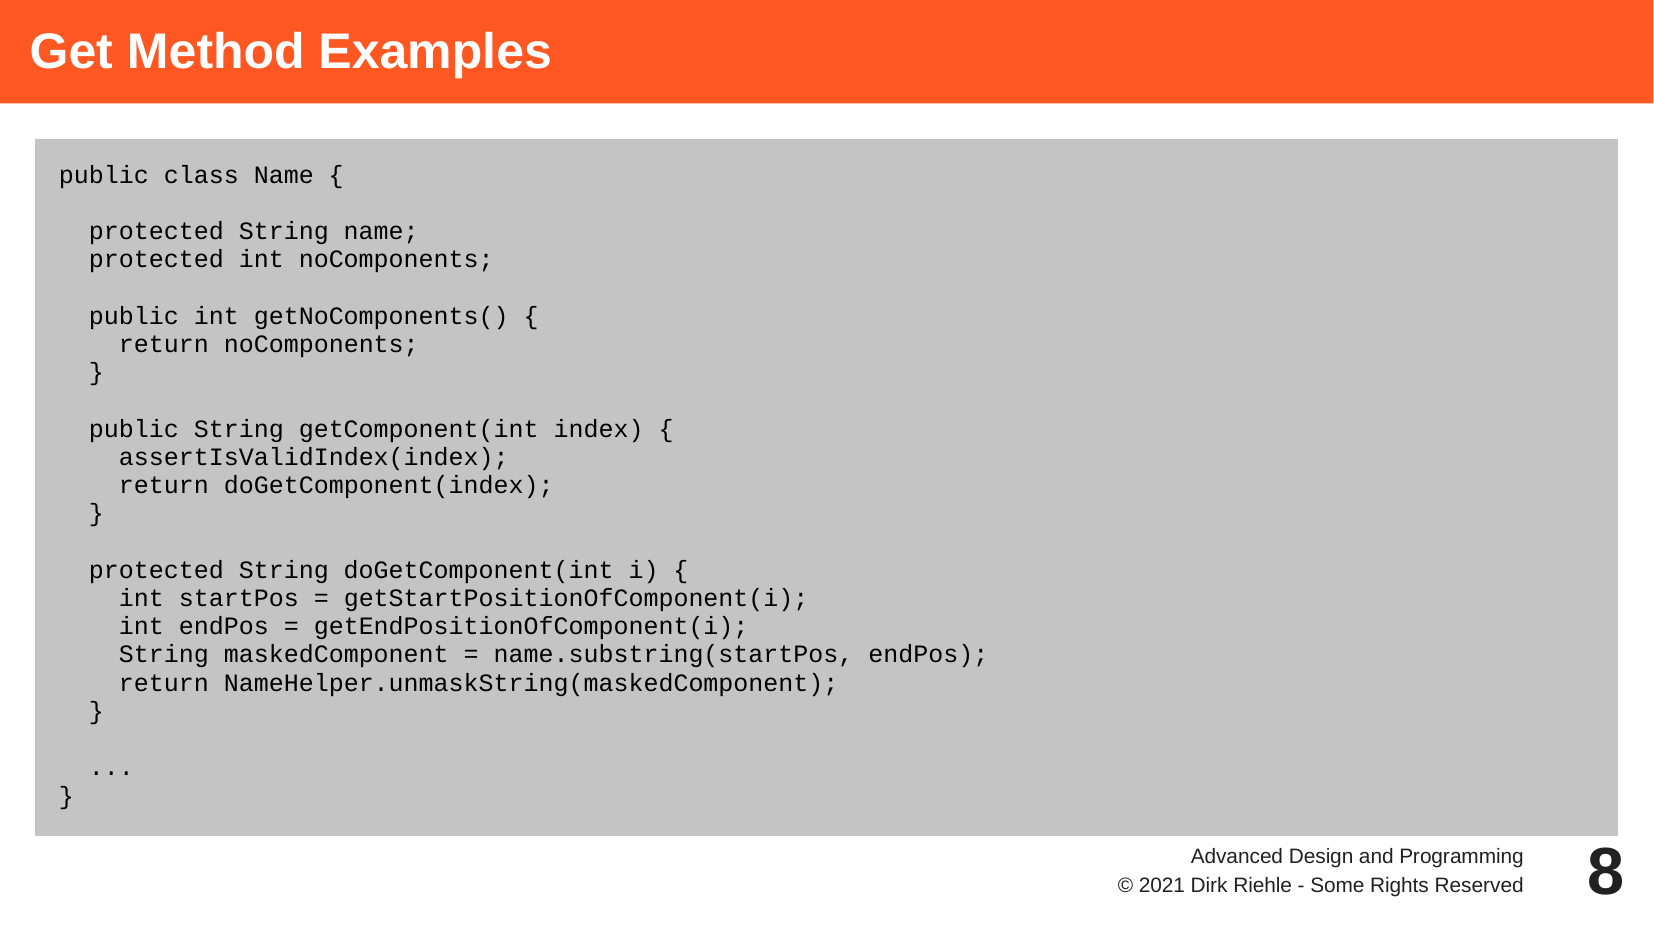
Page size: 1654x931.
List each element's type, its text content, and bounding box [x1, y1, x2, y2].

title Get Method Examples [0, 0, 1654, 104]
list public class Name { protected String name; protected int noComponents; public int getNoComponents() { return noComponents; } public String getComponent(int index) { assertIsValidIndex(index); return doGetComponent(index); } protected String doGetComponent(int i) { int startPos = getStartPositionOfComponent(i); int endPos = getEndPositionOfComponent(i); String maskedComponent = name.substring(startPos, endPos); return NameHelper.unmaskString(maskedComponent); } ... } [29, 132, 1625, 842]
